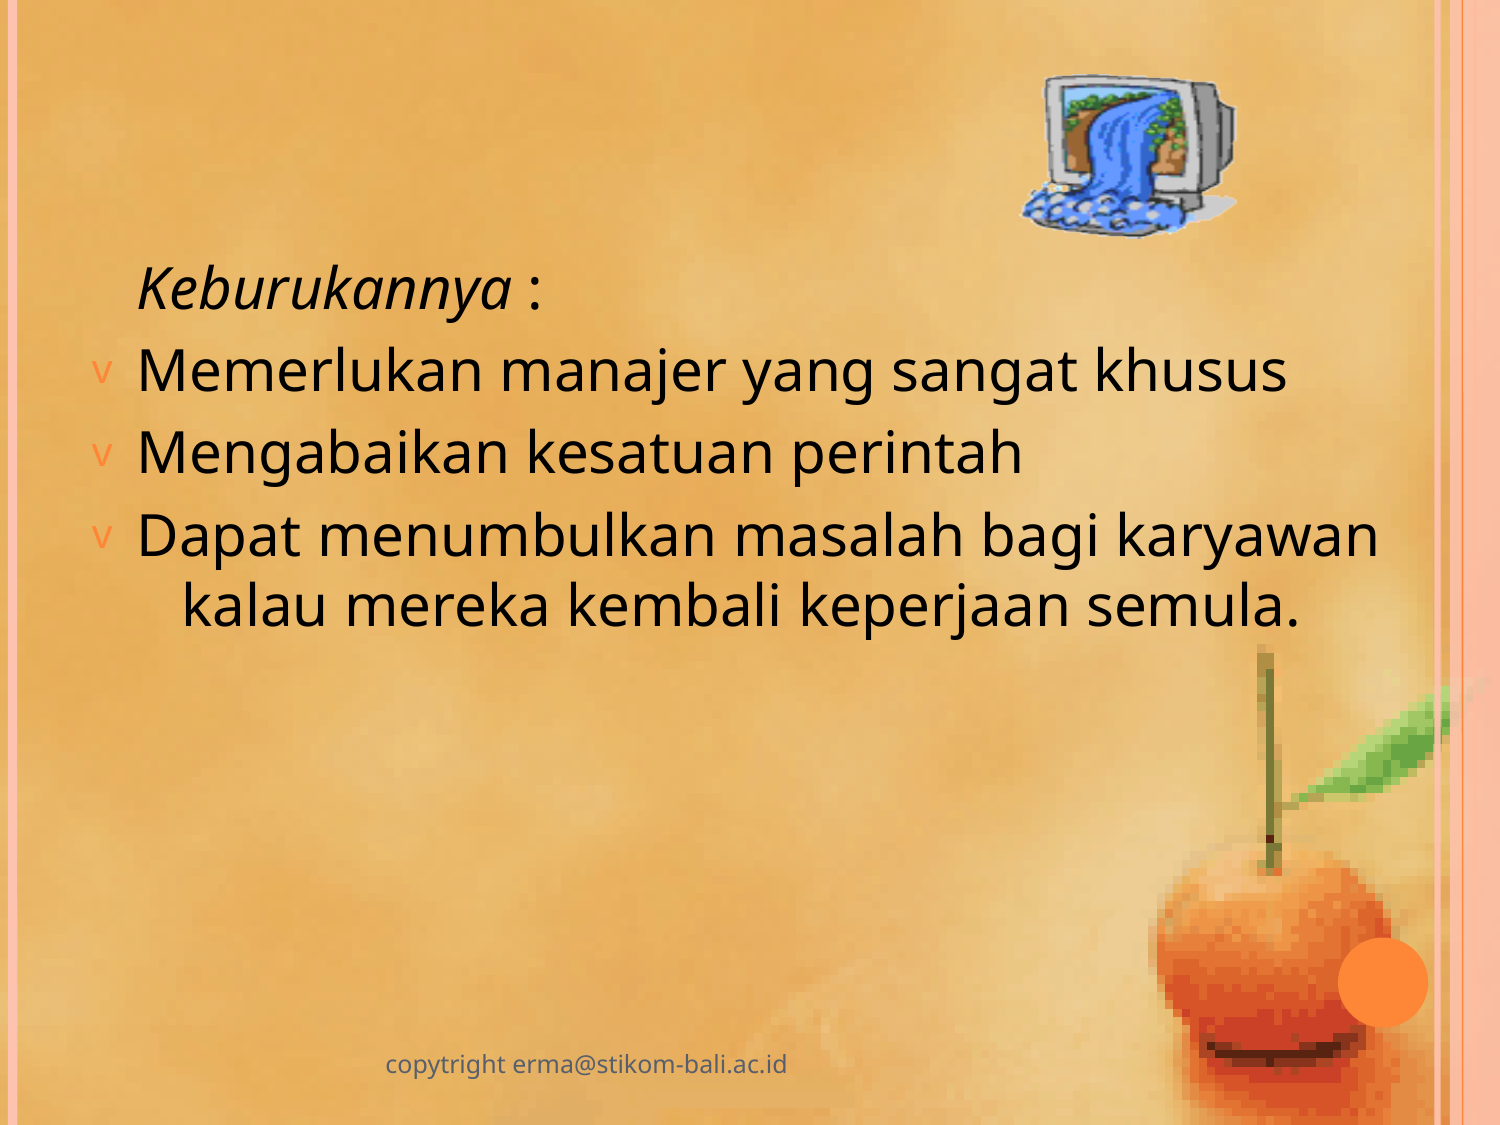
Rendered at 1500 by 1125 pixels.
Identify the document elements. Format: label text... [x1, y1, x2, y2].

list Keburukannya : Memerlukan manajer yang sangat khusus Mengabaikan kesatuan perintah Dapat menumbulkan masalah bagi karyawan kalau mereka kembali keperjaan semula. [76, 243, 1412, 952]
text_box copytright erma@stikom-bali.ac.id [370, 1025, 938, 1103]
picture [1012, 75, 1240, 240]
